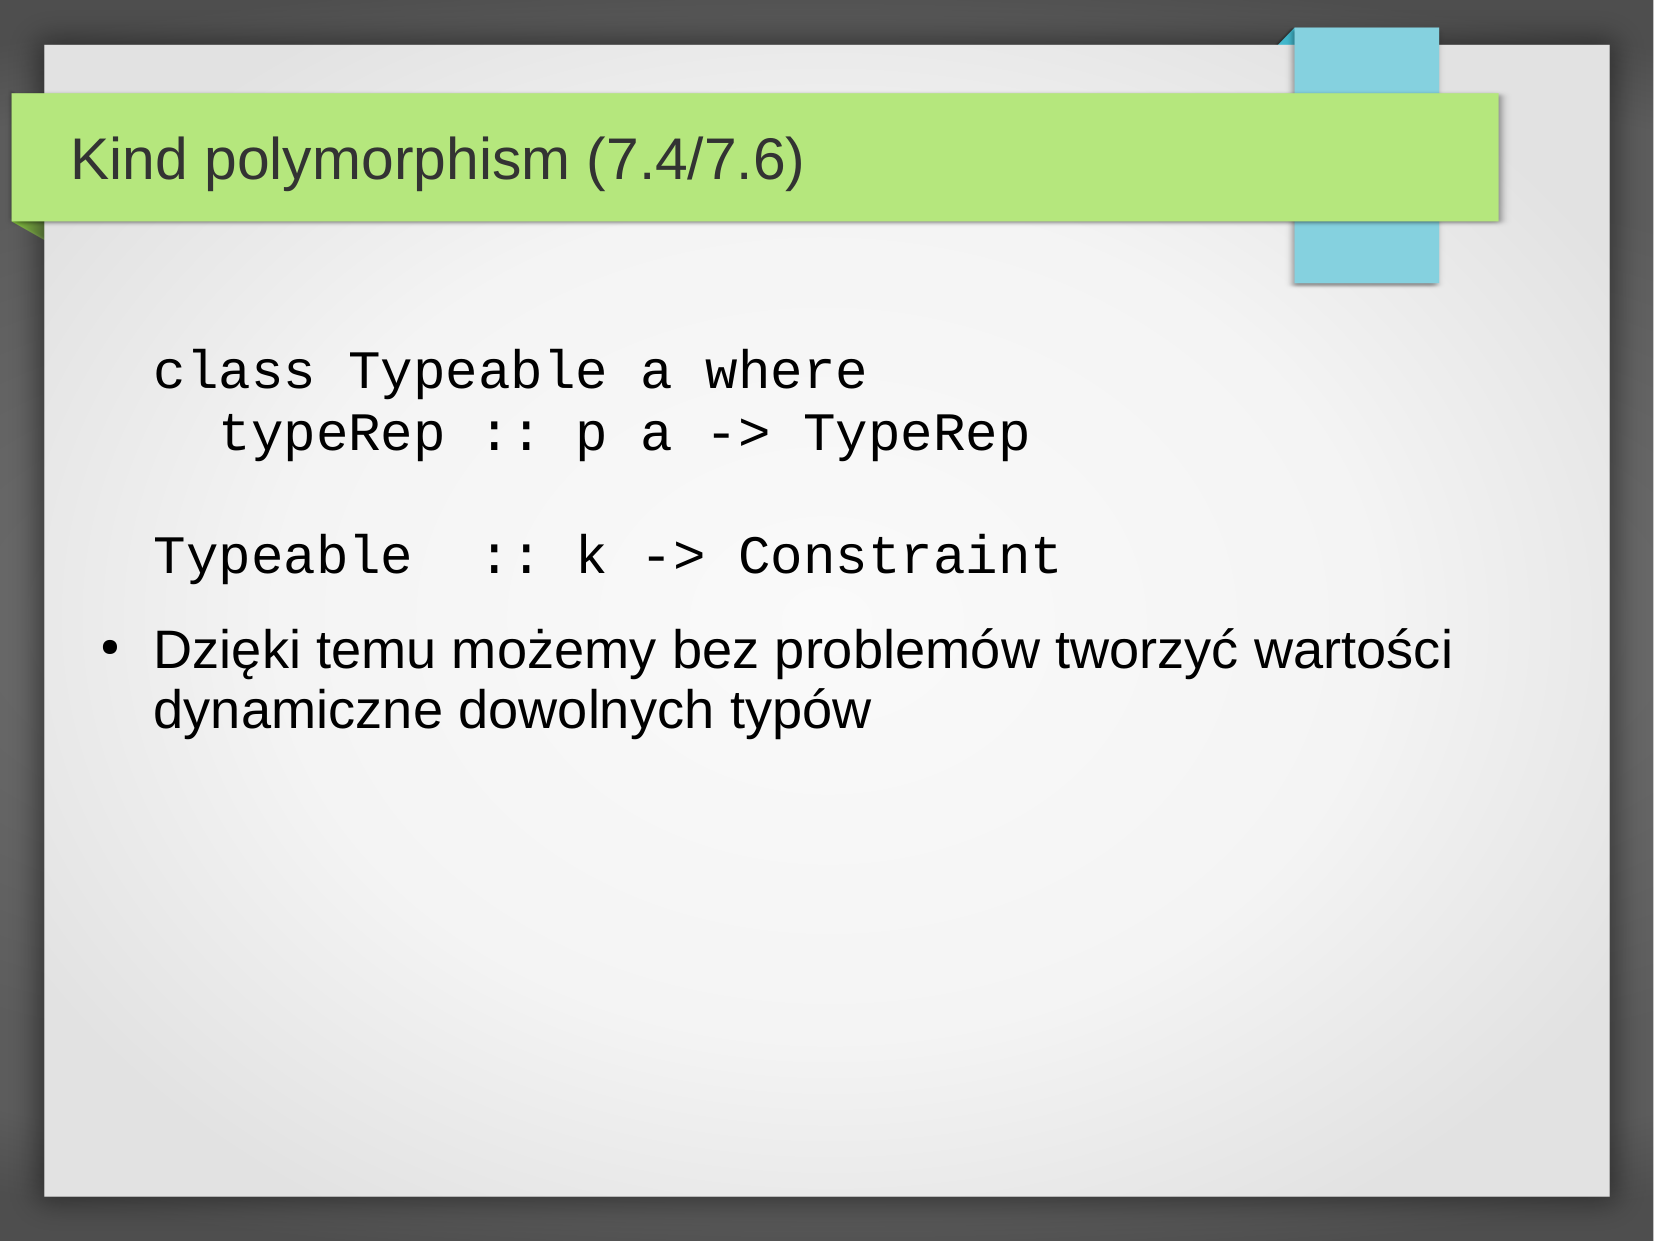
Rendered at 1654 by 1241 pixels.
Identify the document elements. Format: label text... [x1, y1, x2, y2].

list class Typeable a where typeRep :: p a -> TypeRep Typeable :: k -> Constraint Dzięki temu możemy bez problemów tworzyć wartości dynamiczne dowolnych typów [82, 343, 1538, 1063]
title Kind polymorphism (7.4/7.6) [70, 106, 1229, 213]
picture [0, 0, 1654, 1241]
